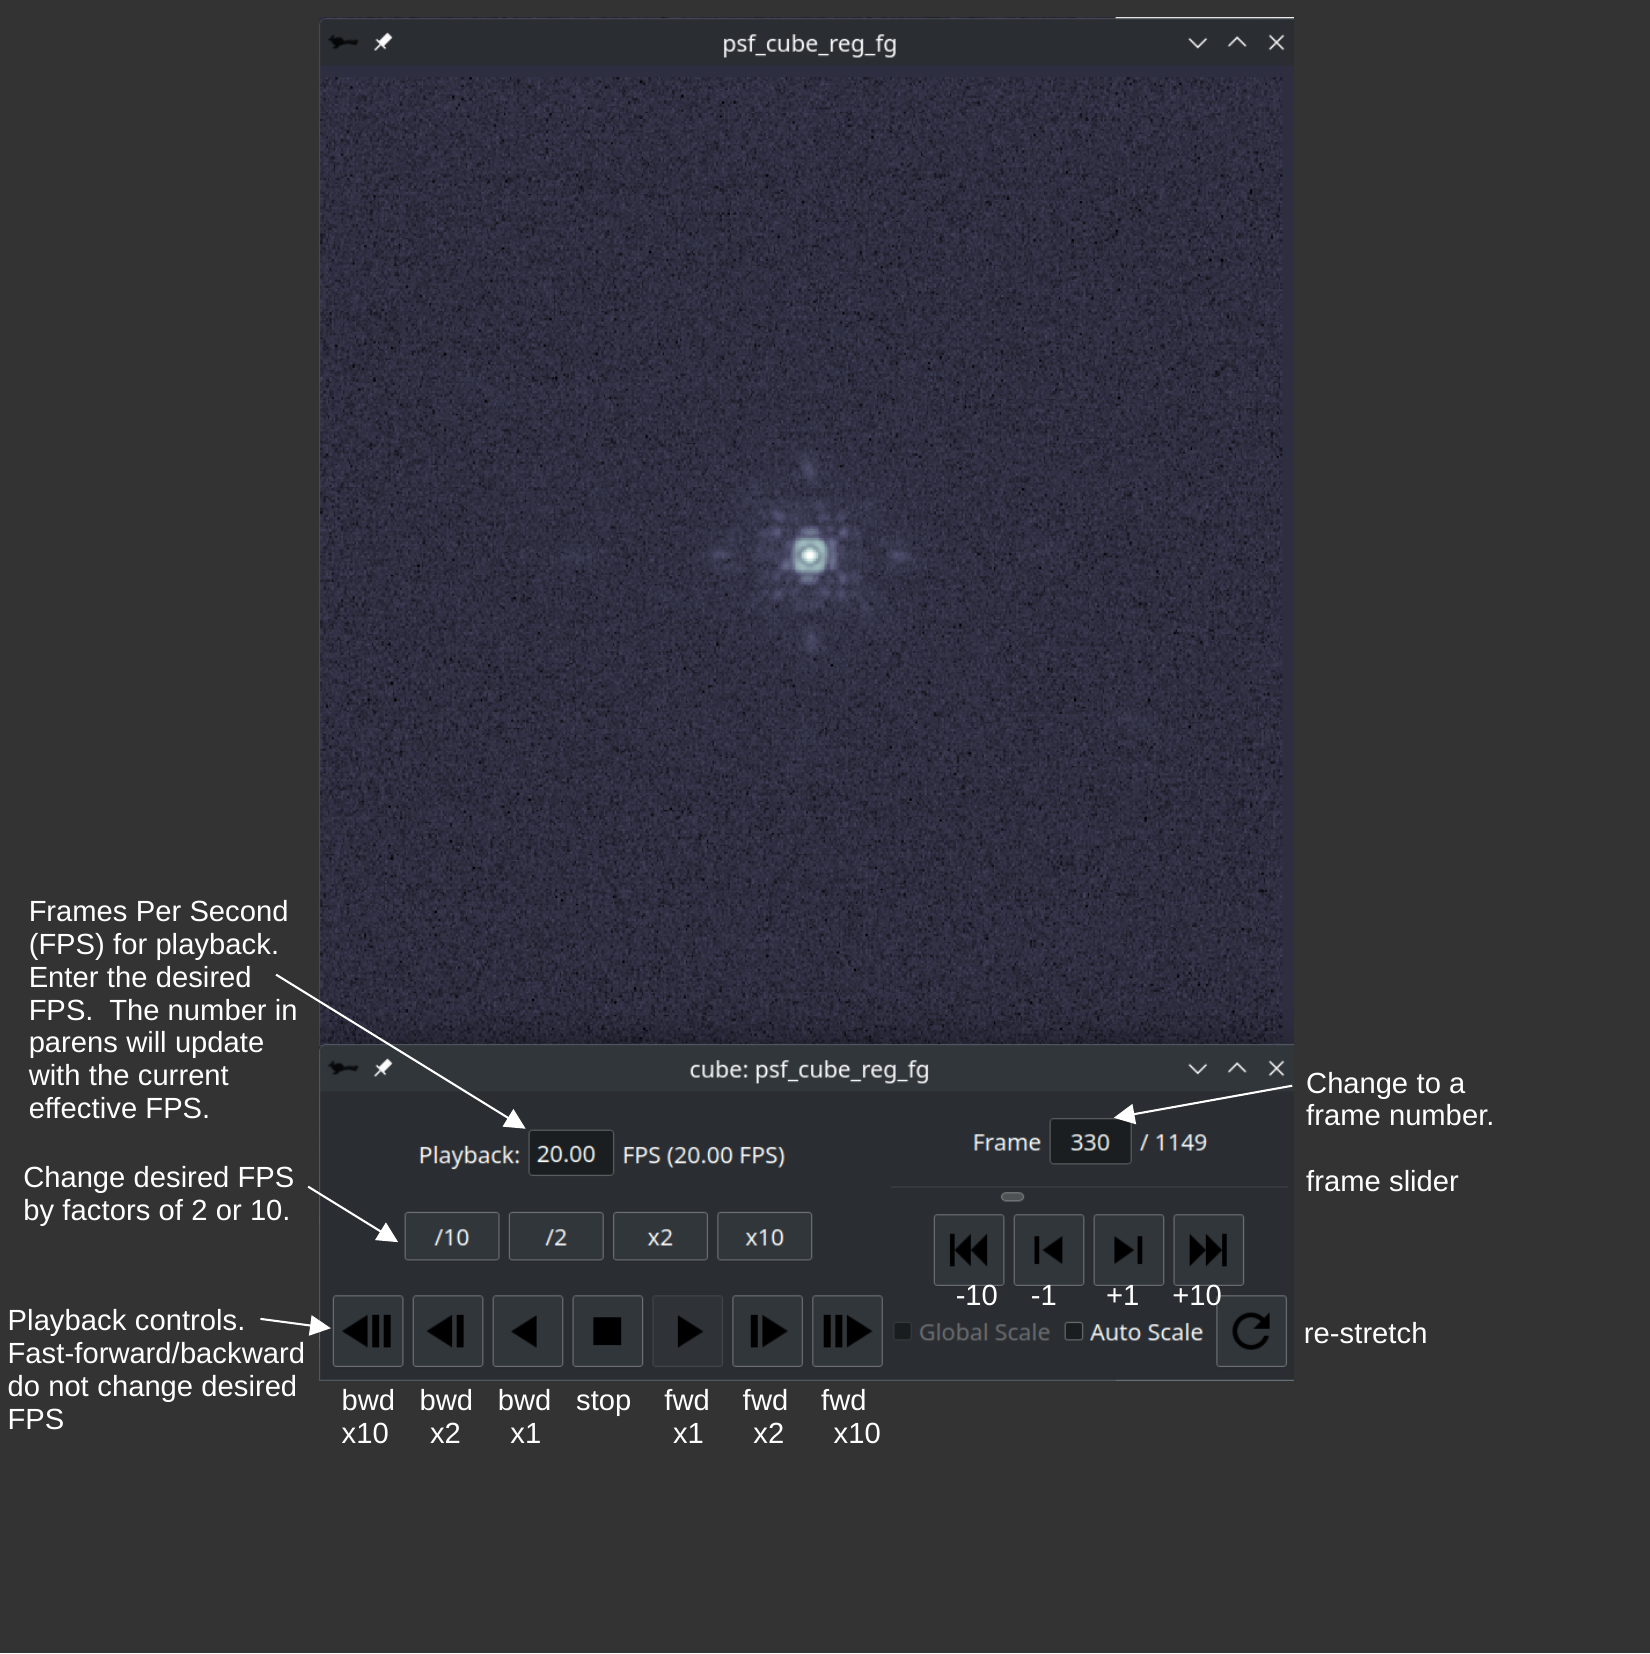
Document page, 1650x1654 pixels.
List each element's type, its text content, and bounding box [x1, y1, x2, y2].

text_box -10 -1 +1 +10 [941, 1271, 1254, 1413]
text_box bwd bwd bwd stop fwd fwd fwd x10 x2 x1 x1 x2 x10 [326, 1381, 920, 1520]
text_box Frames Per Second (FPS) for playback. Enter the desired FPS. The number in parens will update with the current effective FPS. [13, 887, 319, 1133]
text_box Playback controls. Fast-forward/backward do not change desired FPS [0, 1297, 326, 1443]
text_box re-stretch [1289, 1309, 1602, 1451]
picture [319, 17, 1294, 1381]
text_box Change to a frame number. frame slider [1294, 1059, 1604, 1238]
text_box Change desired FPS by factors of 2 or 10. [8, 1153, 319, 1295]
